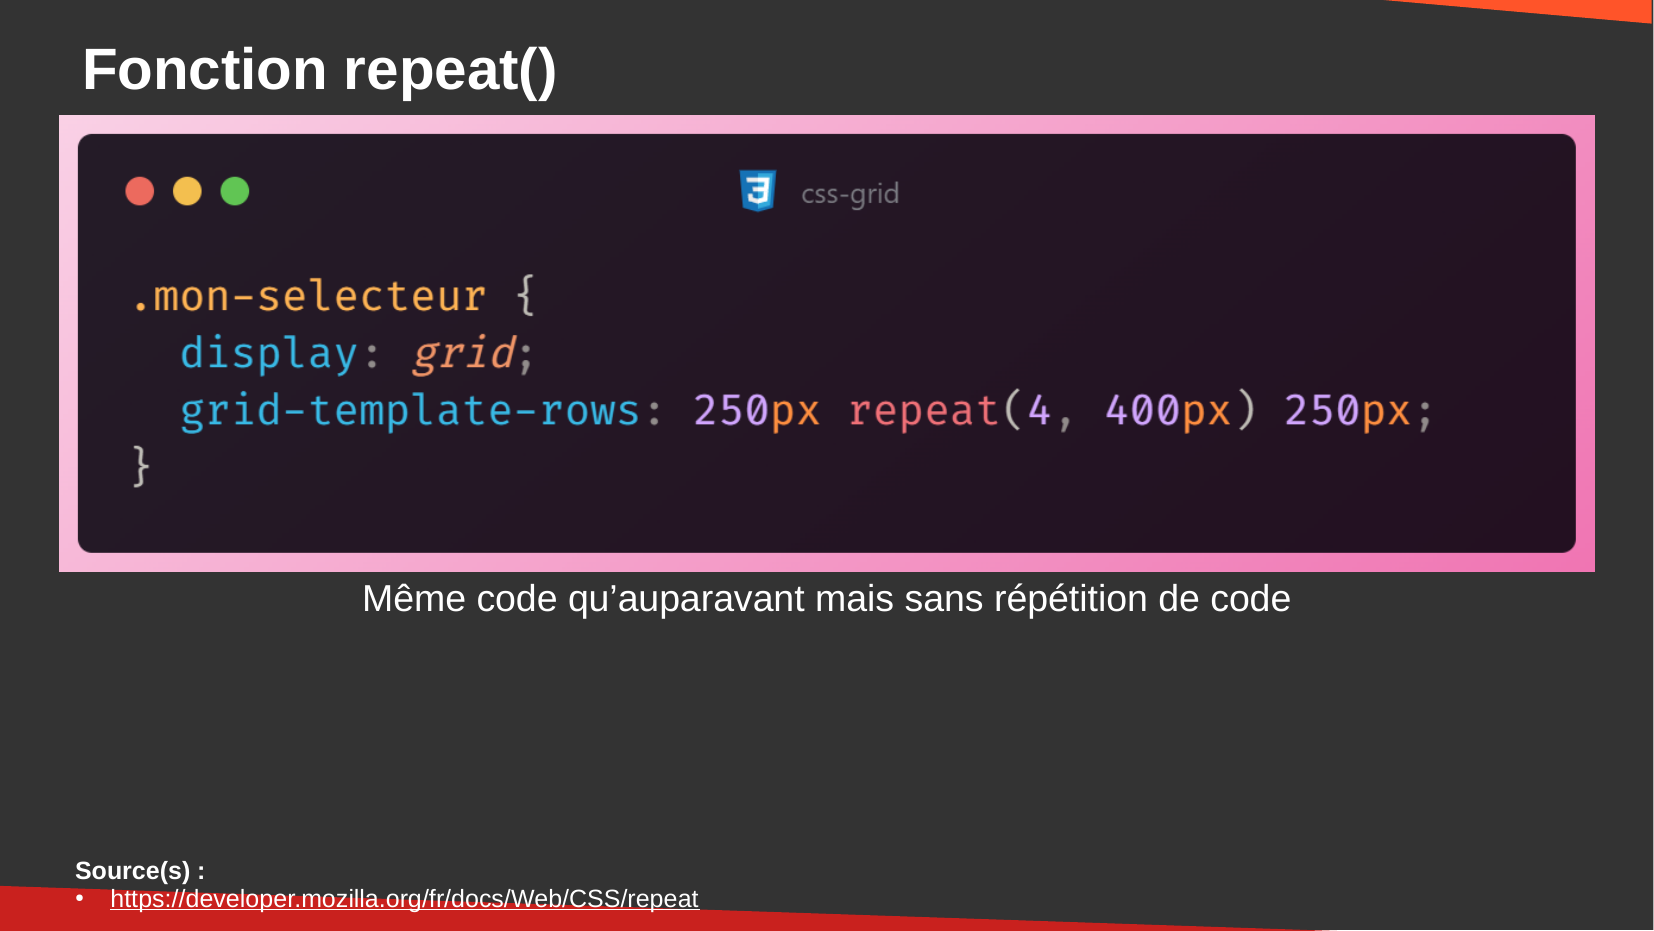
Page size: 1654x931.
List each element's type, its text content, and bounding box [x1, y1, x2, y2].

text_box Même code qu’auparavant mais sans répétition de code [118, 572, 1536, 644]
text_box Source(s) : https://developer.mozilla.org/fr/docs/Web/CSS/repeat [60, 838, 1546, 920]
text_box [0, 885, 1337, 931]
title Fonction repeat() [82, 37, 1571, 115]
picture [59, 115, 1595, 572]
text_box [1383, 0, 1652, 24]
